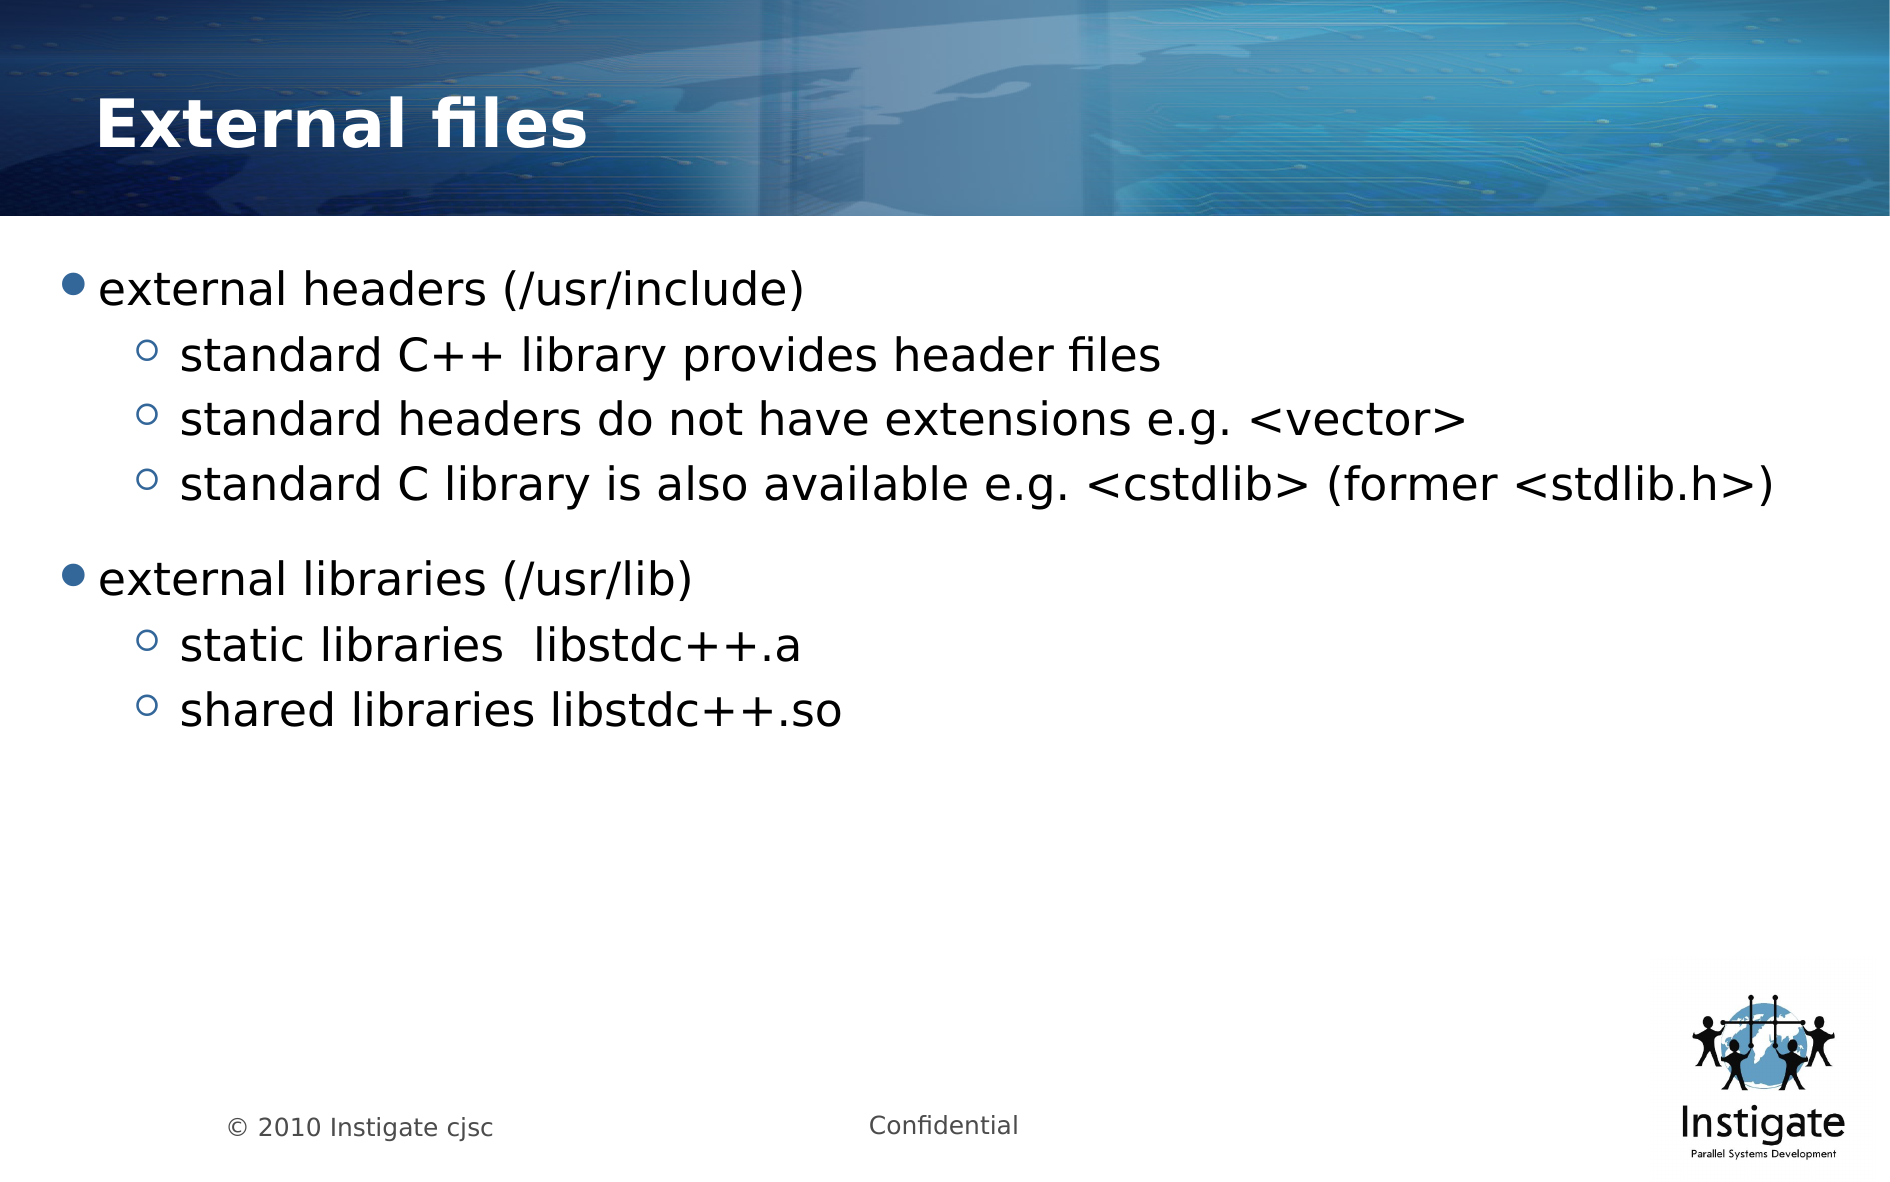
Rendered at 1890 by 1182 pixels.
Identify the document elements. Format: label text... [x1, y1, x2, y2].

picture [0, 0, 1890, 216]
list external headers (/usr/include) standard C++ library provides header files standard headers do not have extensions e.g. <vector> standard C library is also available e.g. <cstdlib> (former <stdlib.h>) external libraries (/usr/lib) static libraries libstdc++.a shared libraries libstdc++.so [59, 236, 1831, 1016]
title External files [94, 47, 1793, 217]
picture [1650, 956, 1876, 1182]
